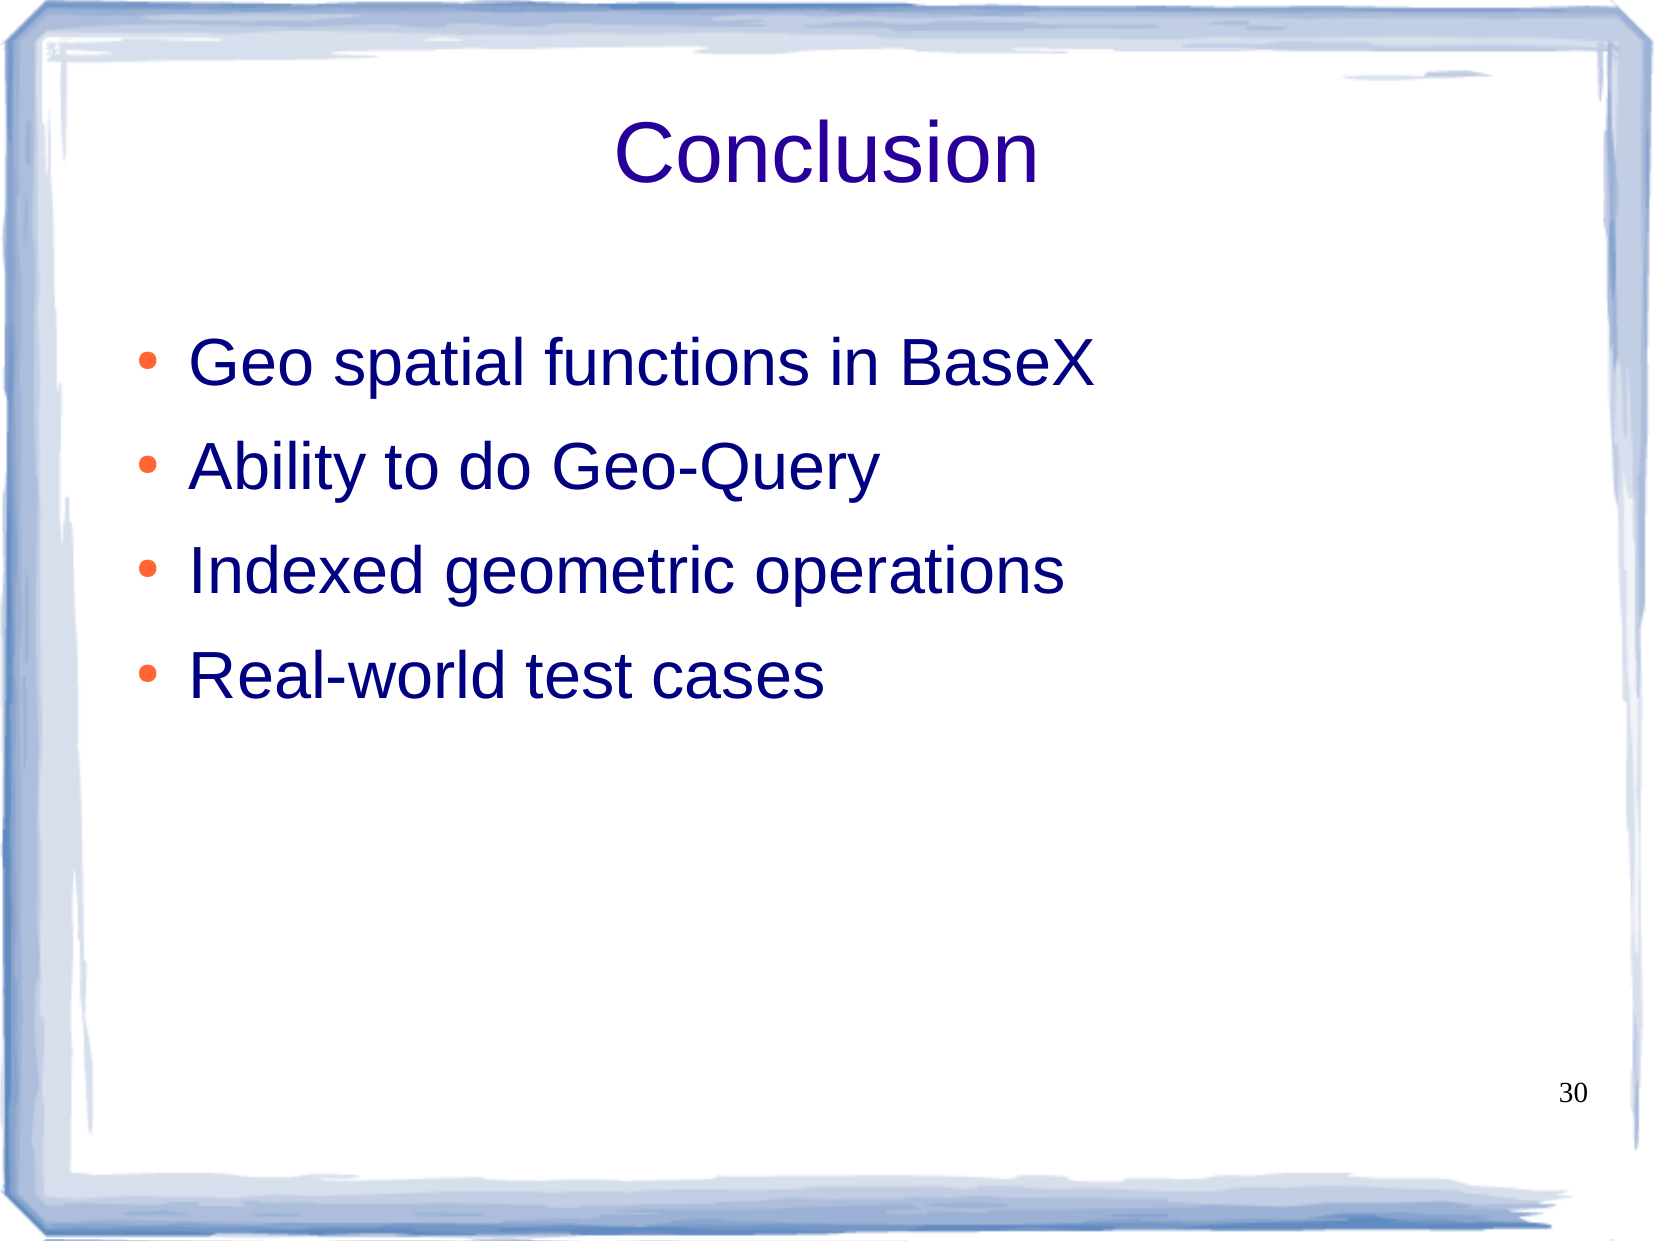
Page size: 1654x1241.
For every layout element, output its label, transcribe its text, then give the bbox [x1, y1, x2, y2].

picture [0, 0, 1654, 1241]
title Conclusion [82, 49, 1571, 257]
list Geo spatial functions in BaseX Ability to do Geo-Query Indexed geometric operations Real-world test cases [118, 324, 1571, 1045]
